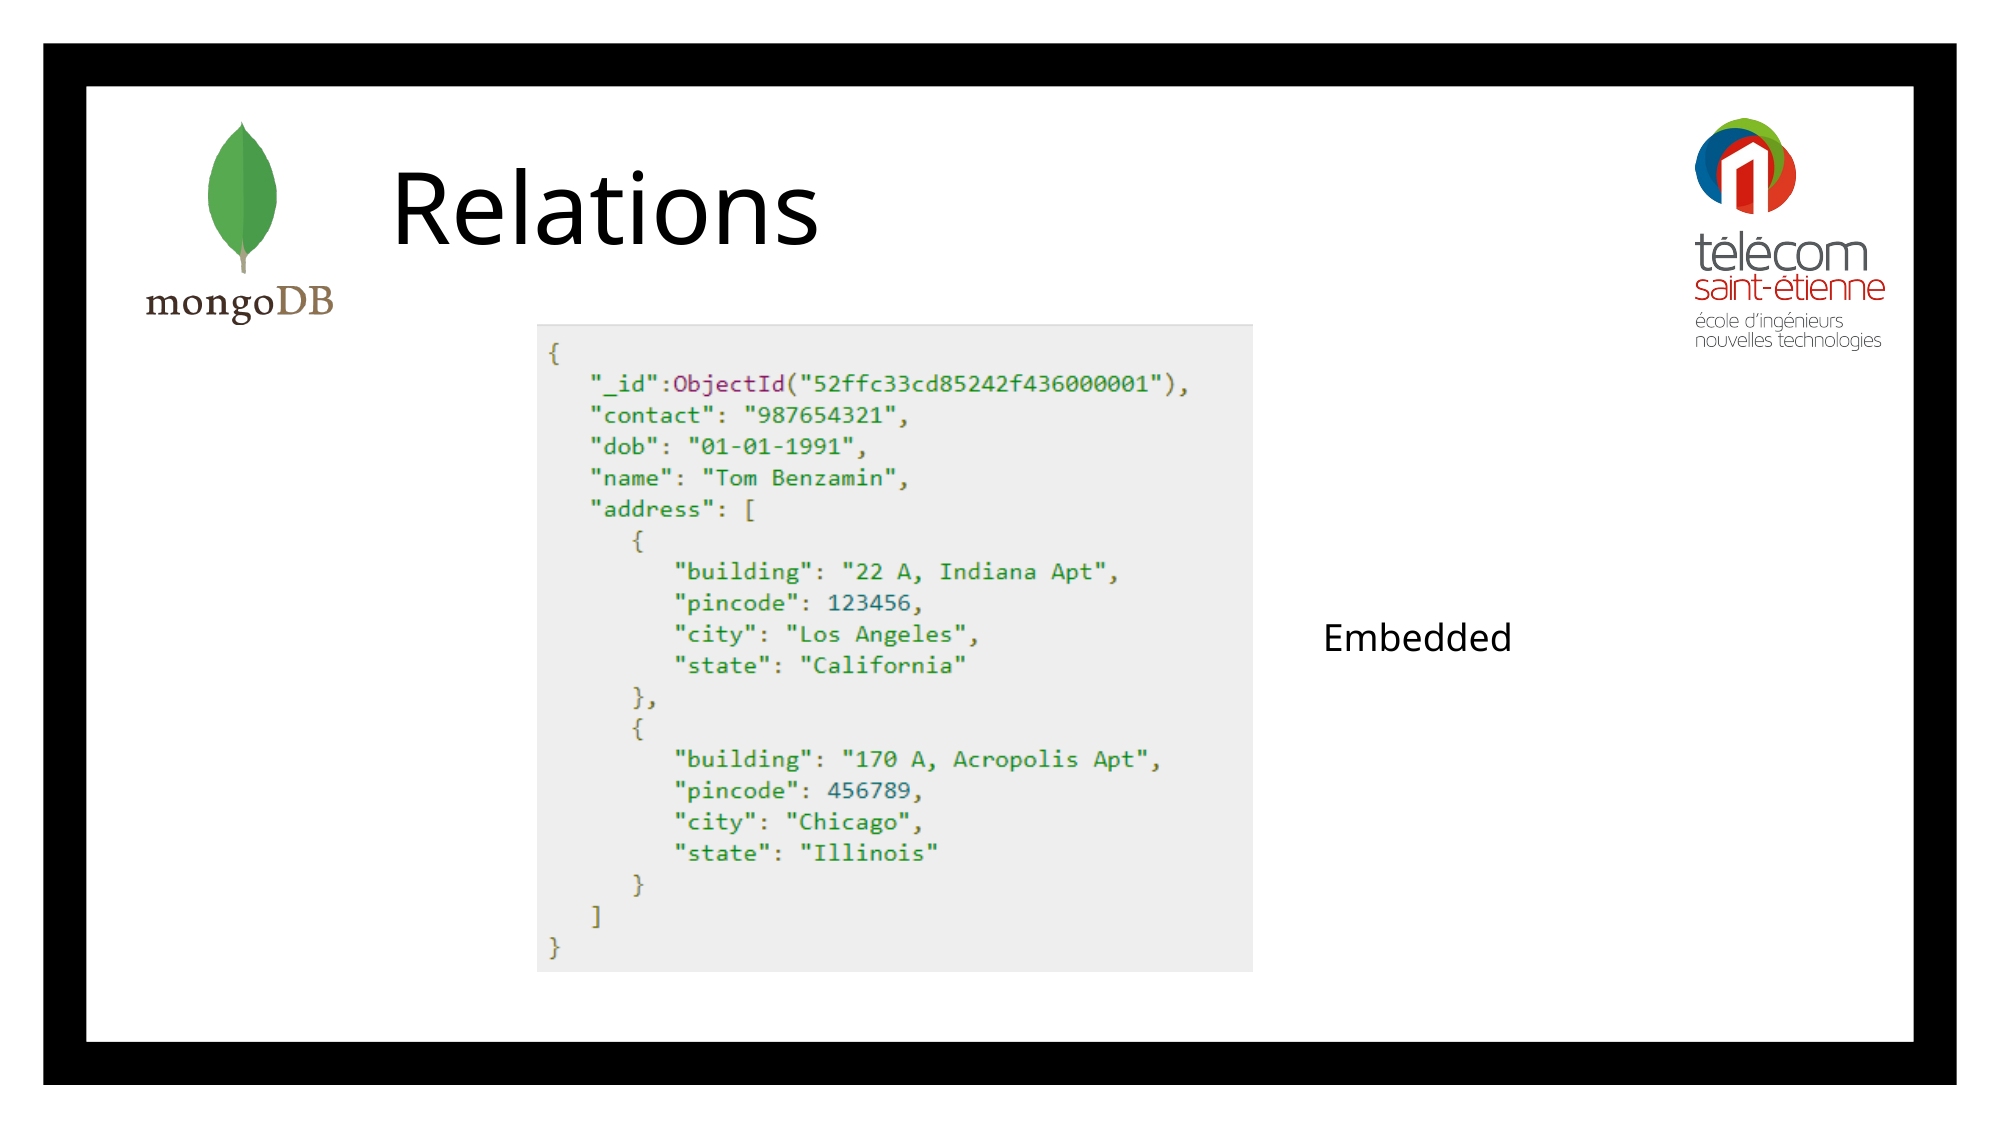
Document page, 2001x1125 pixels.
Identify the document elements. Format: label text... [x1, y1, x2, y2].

title Relations [369, 138, 1849, 304]
picture [537, 323, 1253, 972]
picture [1715, 134, 1730, 138]
picture [145, 121, 333, 325]
picture [1695, 118, 1885, 351]
text_box Embedded [1308, 606, 1571, 667]
